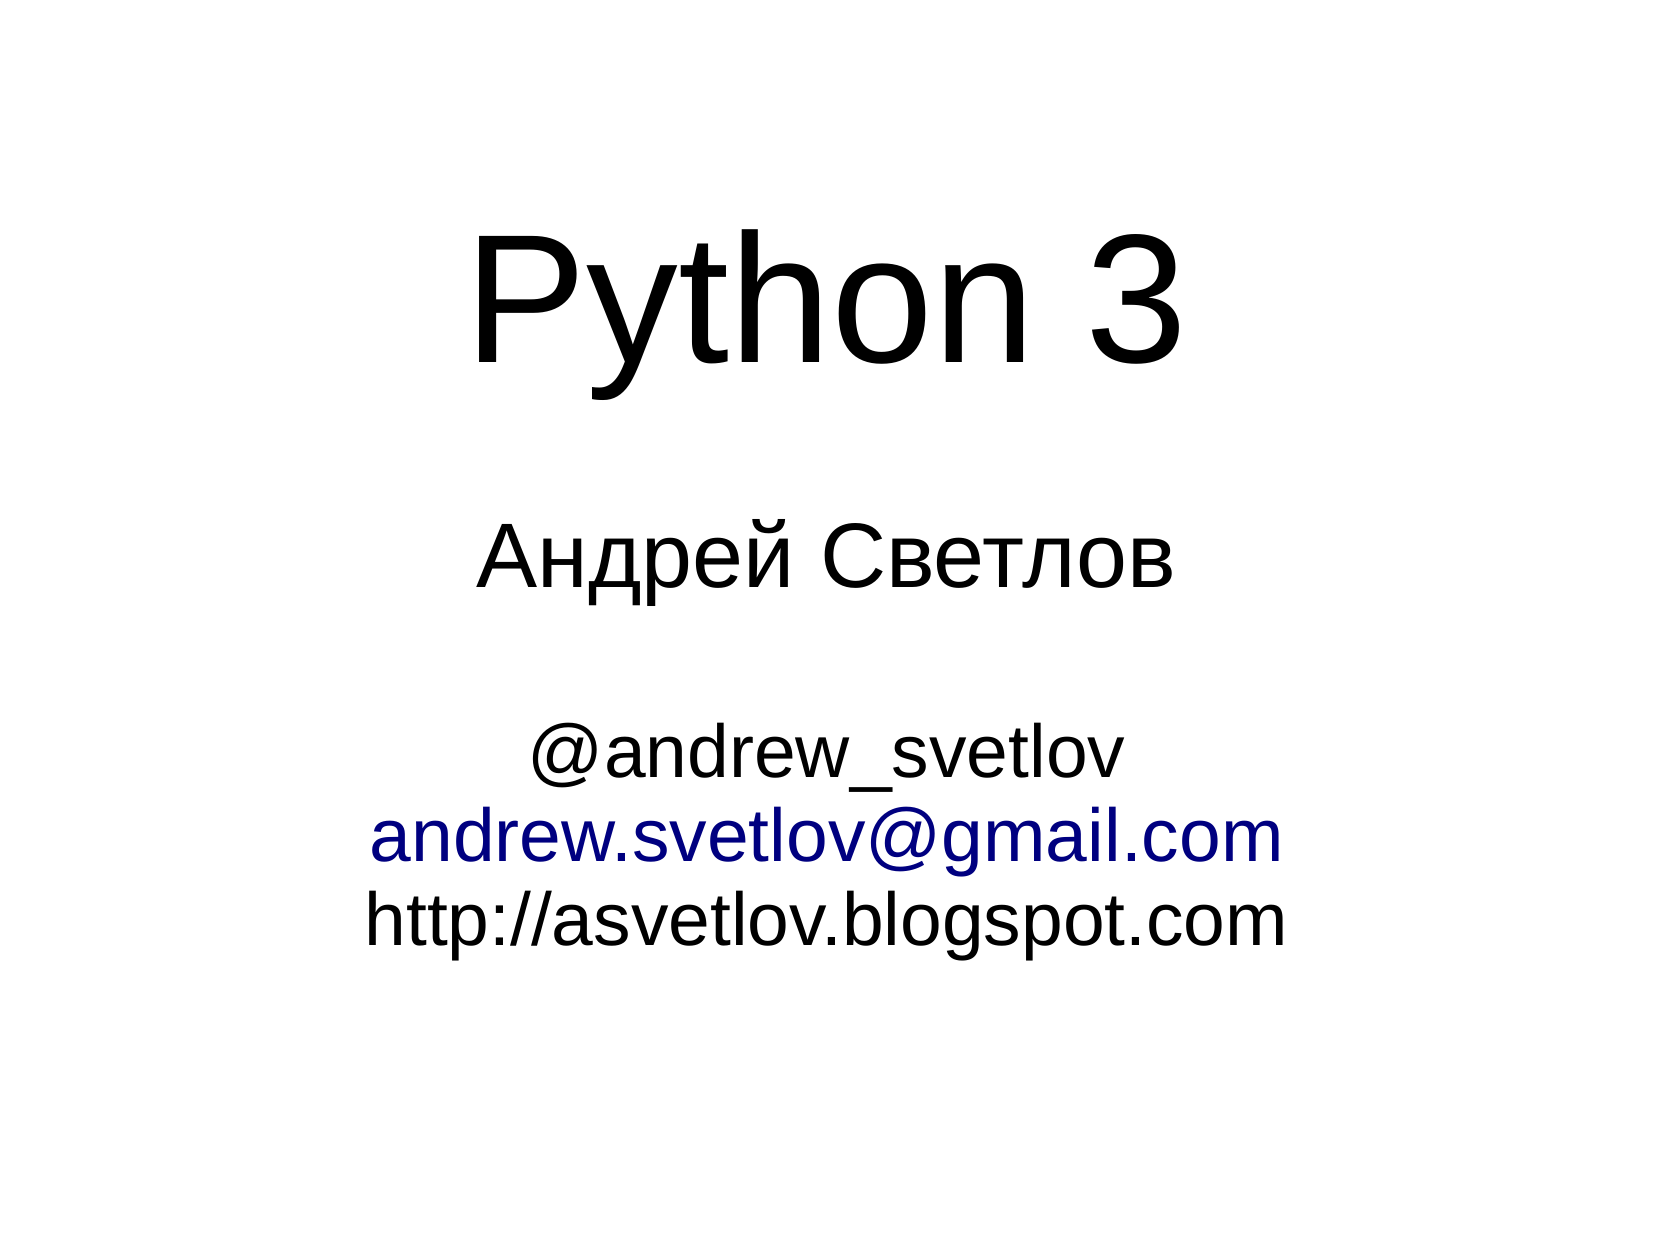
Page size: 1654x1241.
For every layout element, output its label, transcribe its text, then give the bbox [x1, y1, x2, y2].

subtitle Python 3 Андрей Светлов @andrew_svetlov andrew.svetlov@gmail.com http://asvetlov.blogspot.com [82, 49, 1571, 1109]
